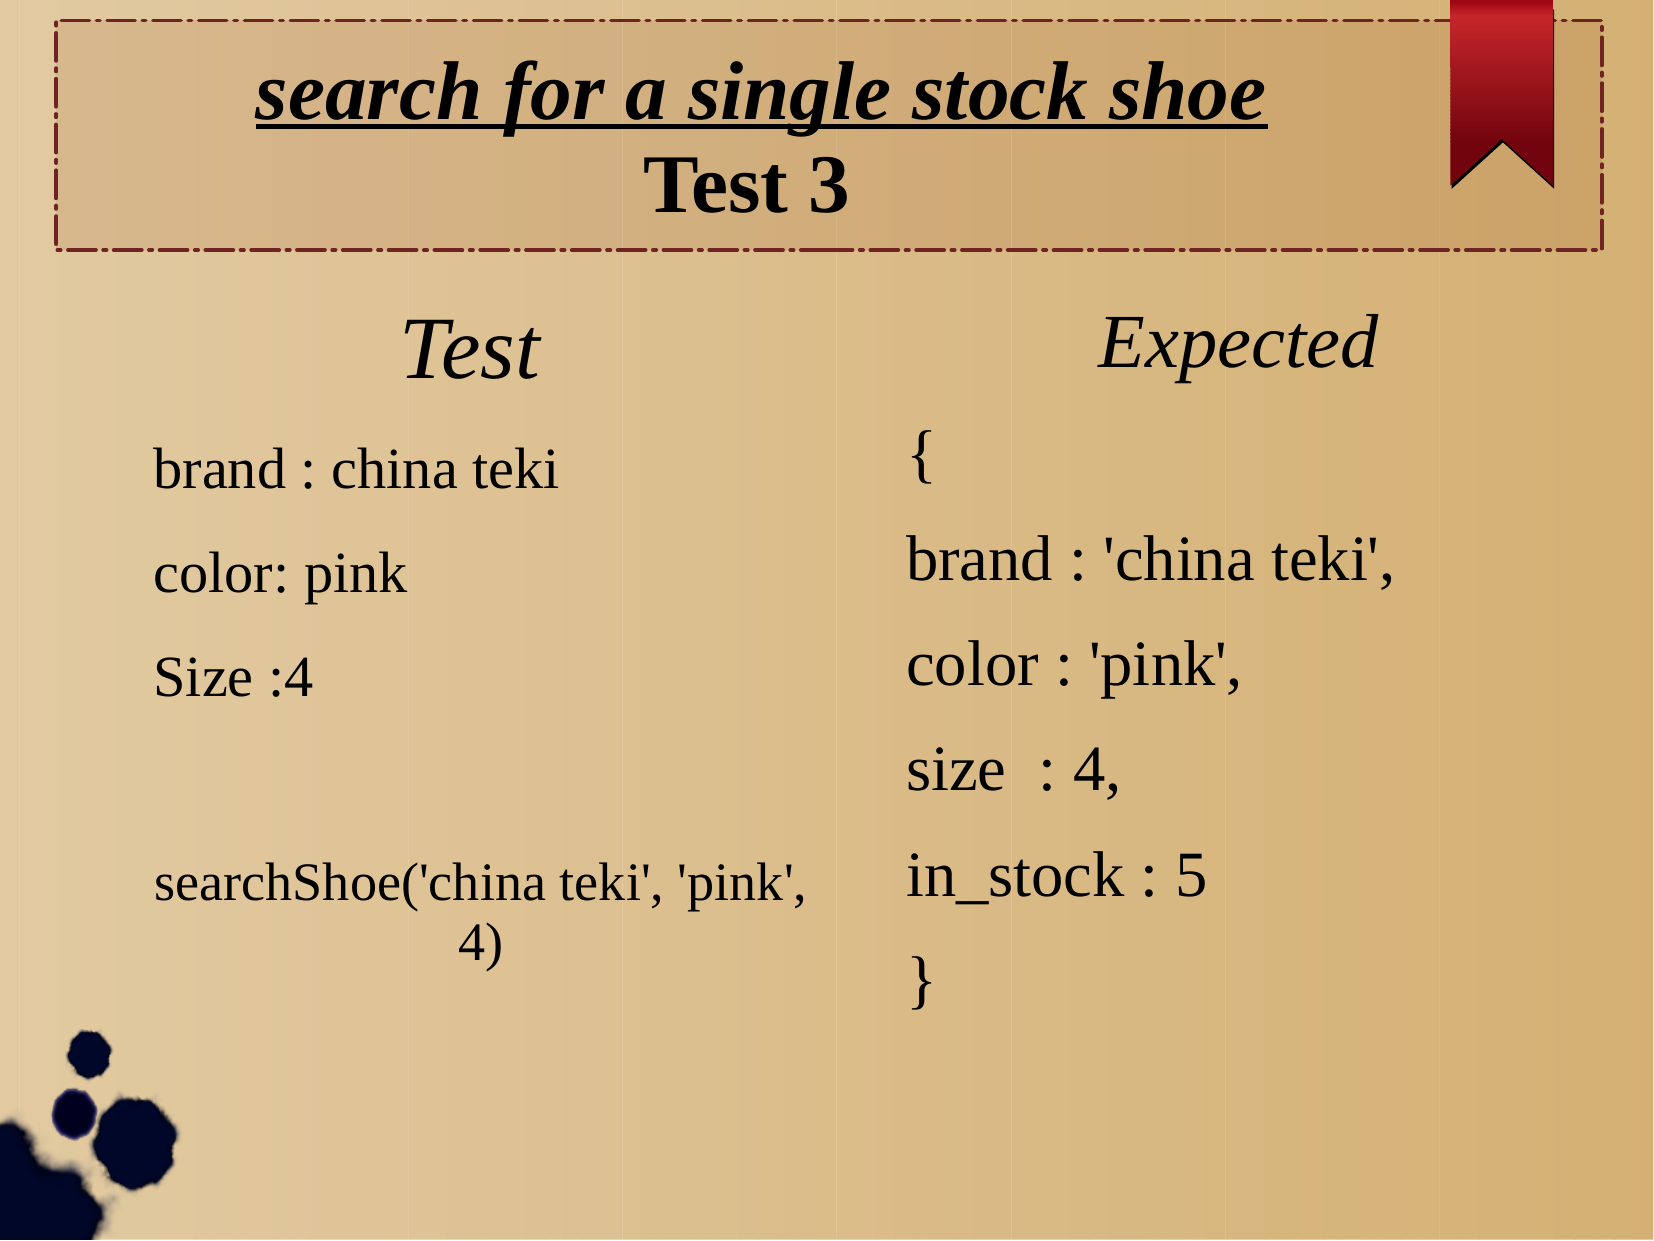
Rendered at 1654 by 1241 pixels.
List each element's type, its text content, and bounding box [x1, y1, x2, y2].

list Expected { brand : 'china teki', color : 'pink', size : 4, in_stock : 5 } [845, 299, 1572, 1019]
title search for a single stock shoe Test 3 [82, 45, 1412, 231]
list Test brand : china teki color: pink Size :4 searchShoe('china teki', 'pink', 4) [82, 299, 809, 1019]
